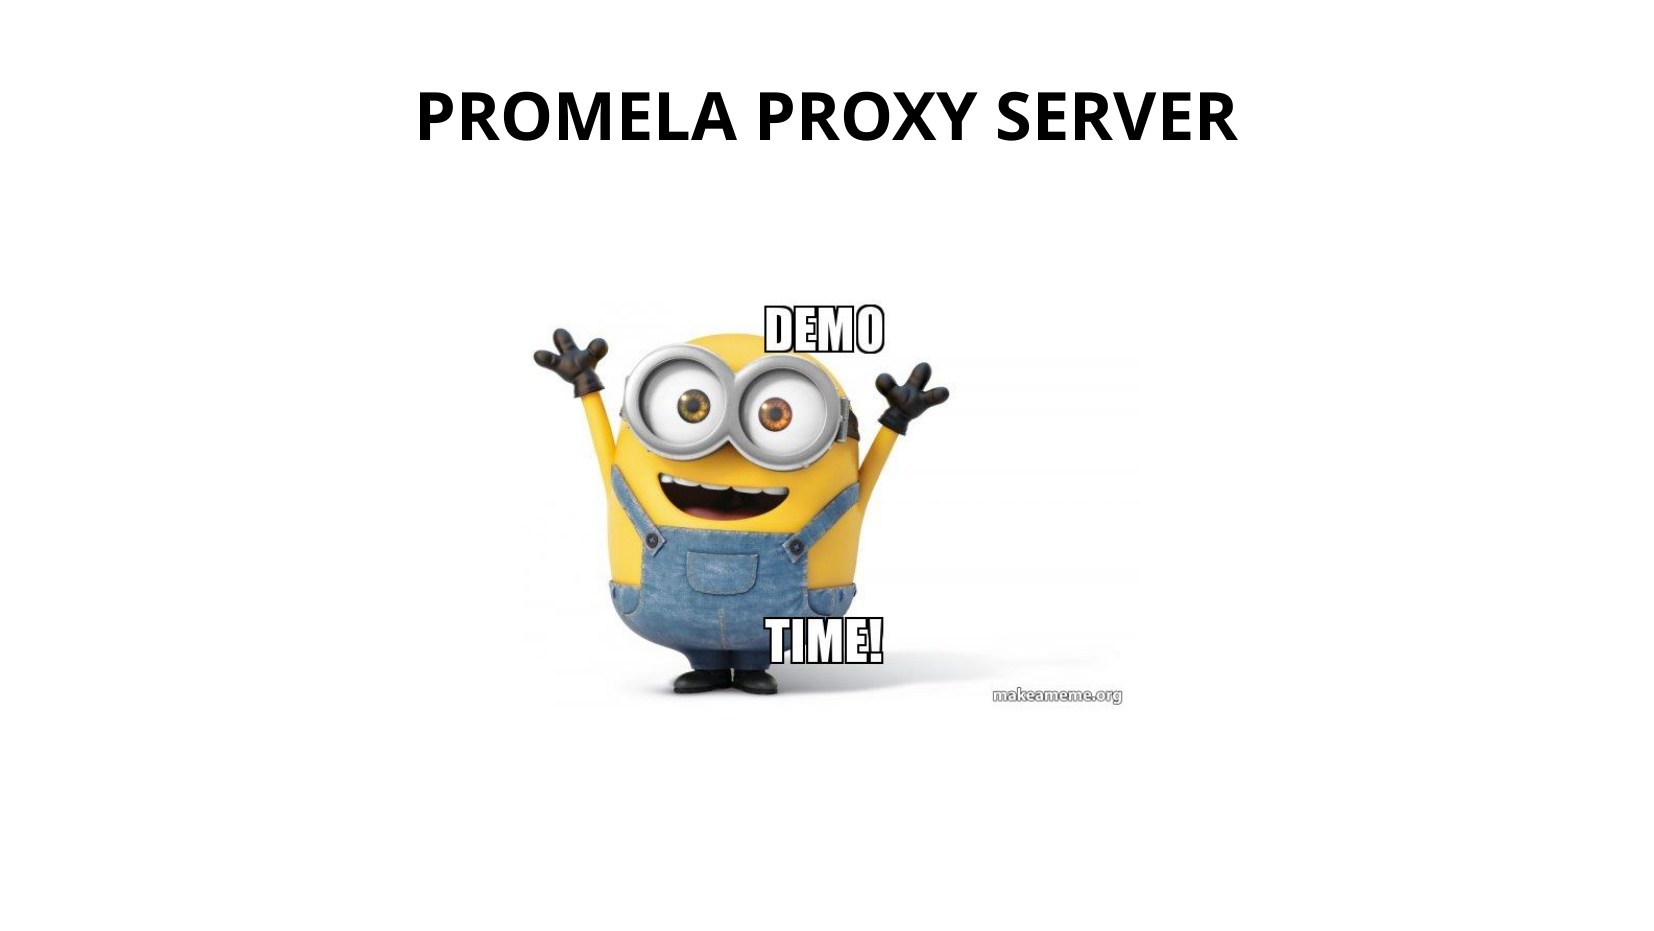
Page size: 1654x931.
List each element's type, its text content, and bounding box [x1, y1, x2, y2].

picture [514, 291, 1140, 710]
title PROMELA PROXY SERVER [82, 36, 1571, 193]
